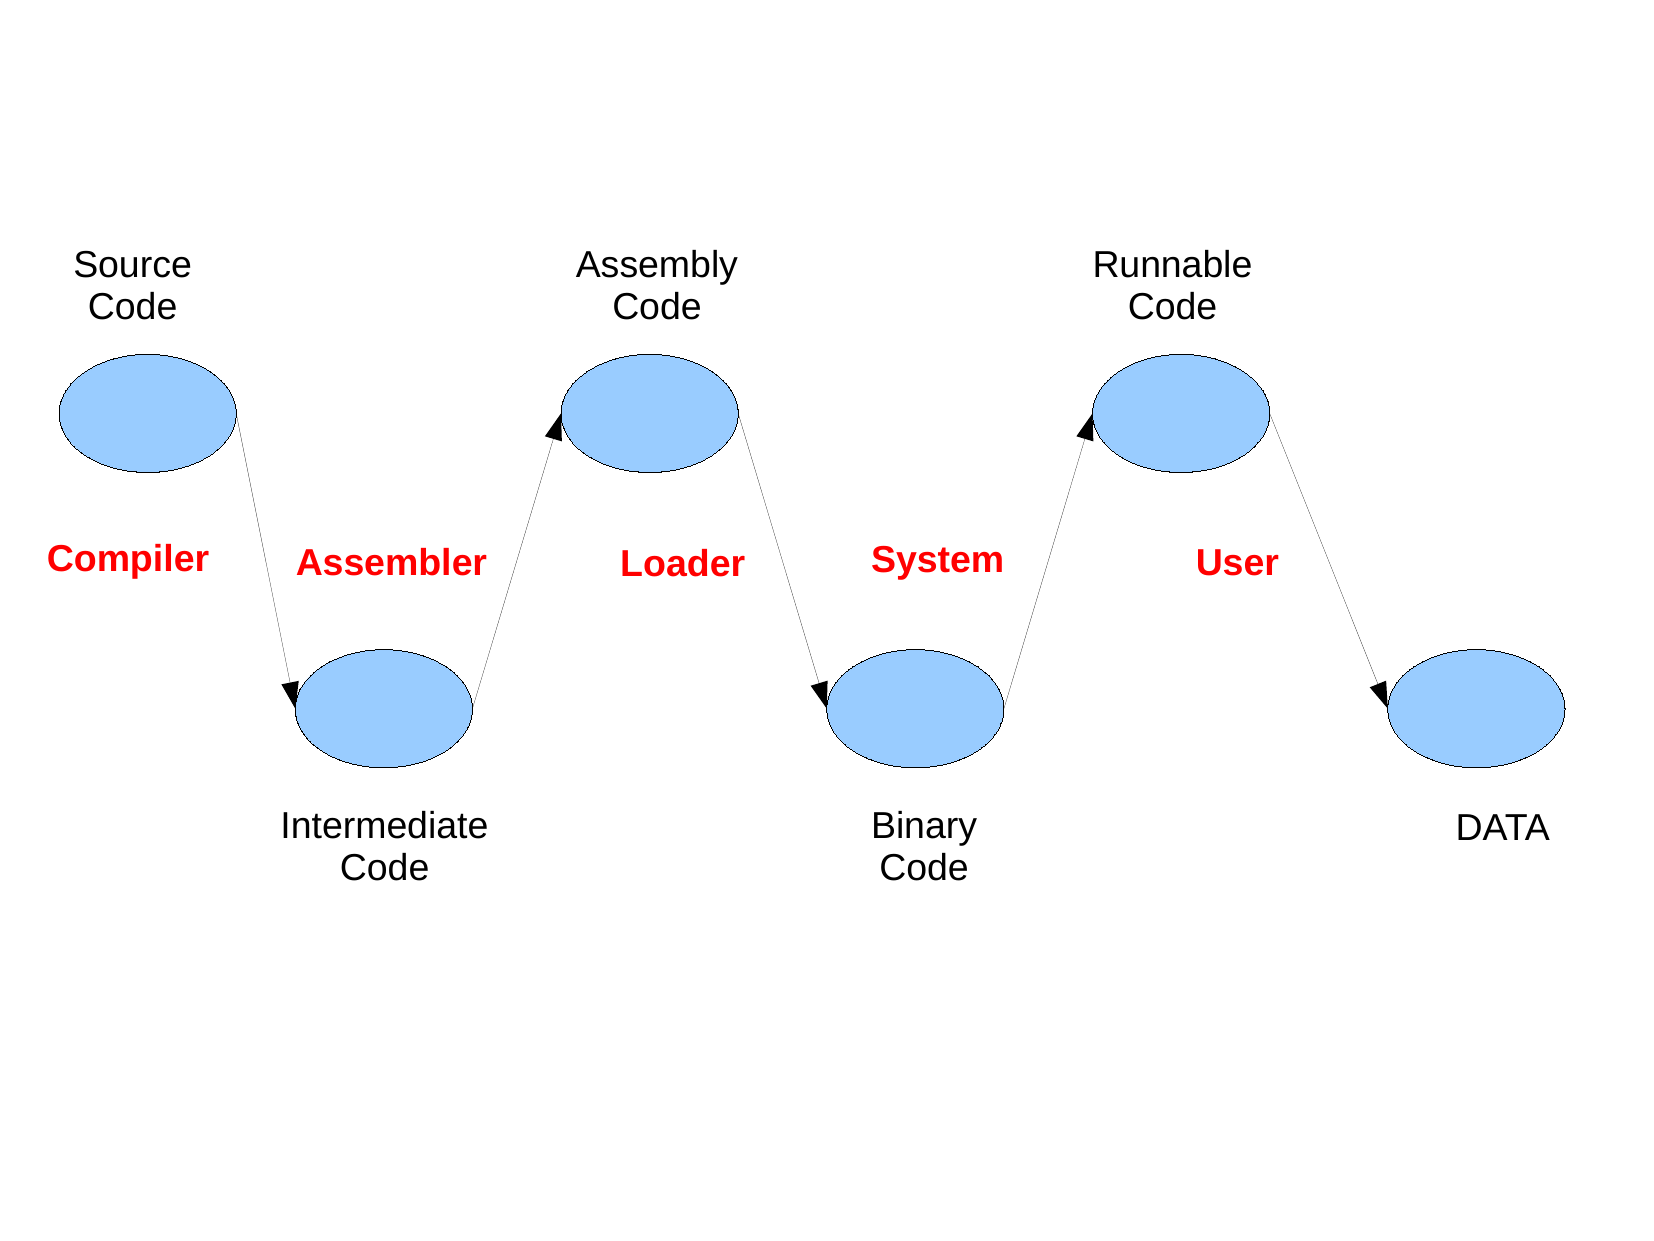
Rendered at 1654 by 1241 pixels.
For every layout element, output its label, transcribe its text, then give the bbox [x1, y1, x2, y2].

text_box Intermediate Code [265, 797, 504, 897]
text_box [59, 354, 237, 473]
text_box [826, 649, 1004, 768]
text_box Loader [605, 535, 761, 592]
text_box System [856, 531, 1019, 589]
text_box Binary Code [856, 797, 992, 897]
text_box [1387, 649, 1566, 768]
text_box [295, 649, 473, 768]
text_box Compiler [32, 530, 225, 588]
text_box User [1181, 533, 1294, 591]
text_box [1092, 354, 1270, 473]
text_box DATA [1440, 799, 1565, 857]
text_box Source Code [58, 236, 207, 336]
text_box Assembler [281, 533, 502, 591]
text_box [561, 354, 739, 473]
text_box Runnable Code [1077, 236, 1268, 336]
text_box Assembly Code [561, 236, 753, 336]
